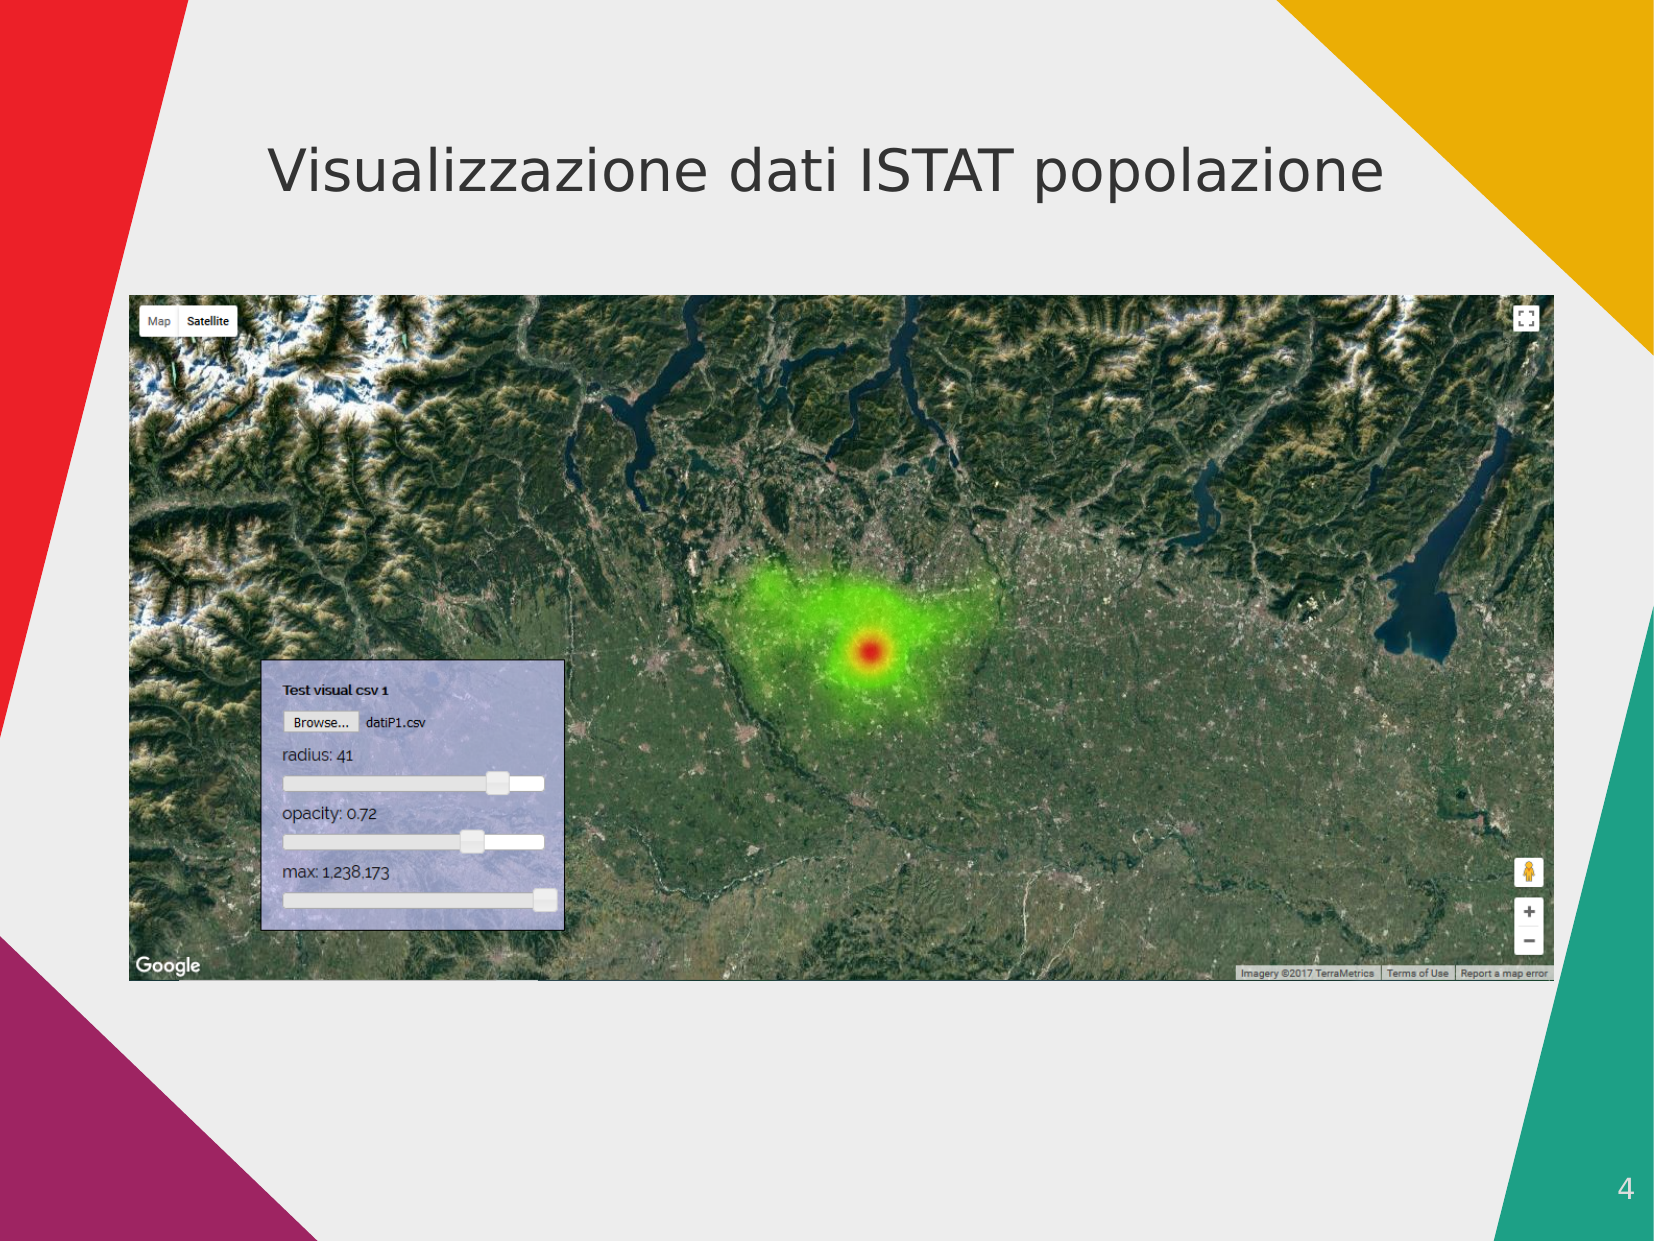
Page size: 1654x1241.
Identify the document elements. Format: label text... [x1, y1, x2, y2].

title Visualizzazione dati ISTAT popolazione [114, 73, 1539, 271]
picture [129, 295, 1554, 981]
